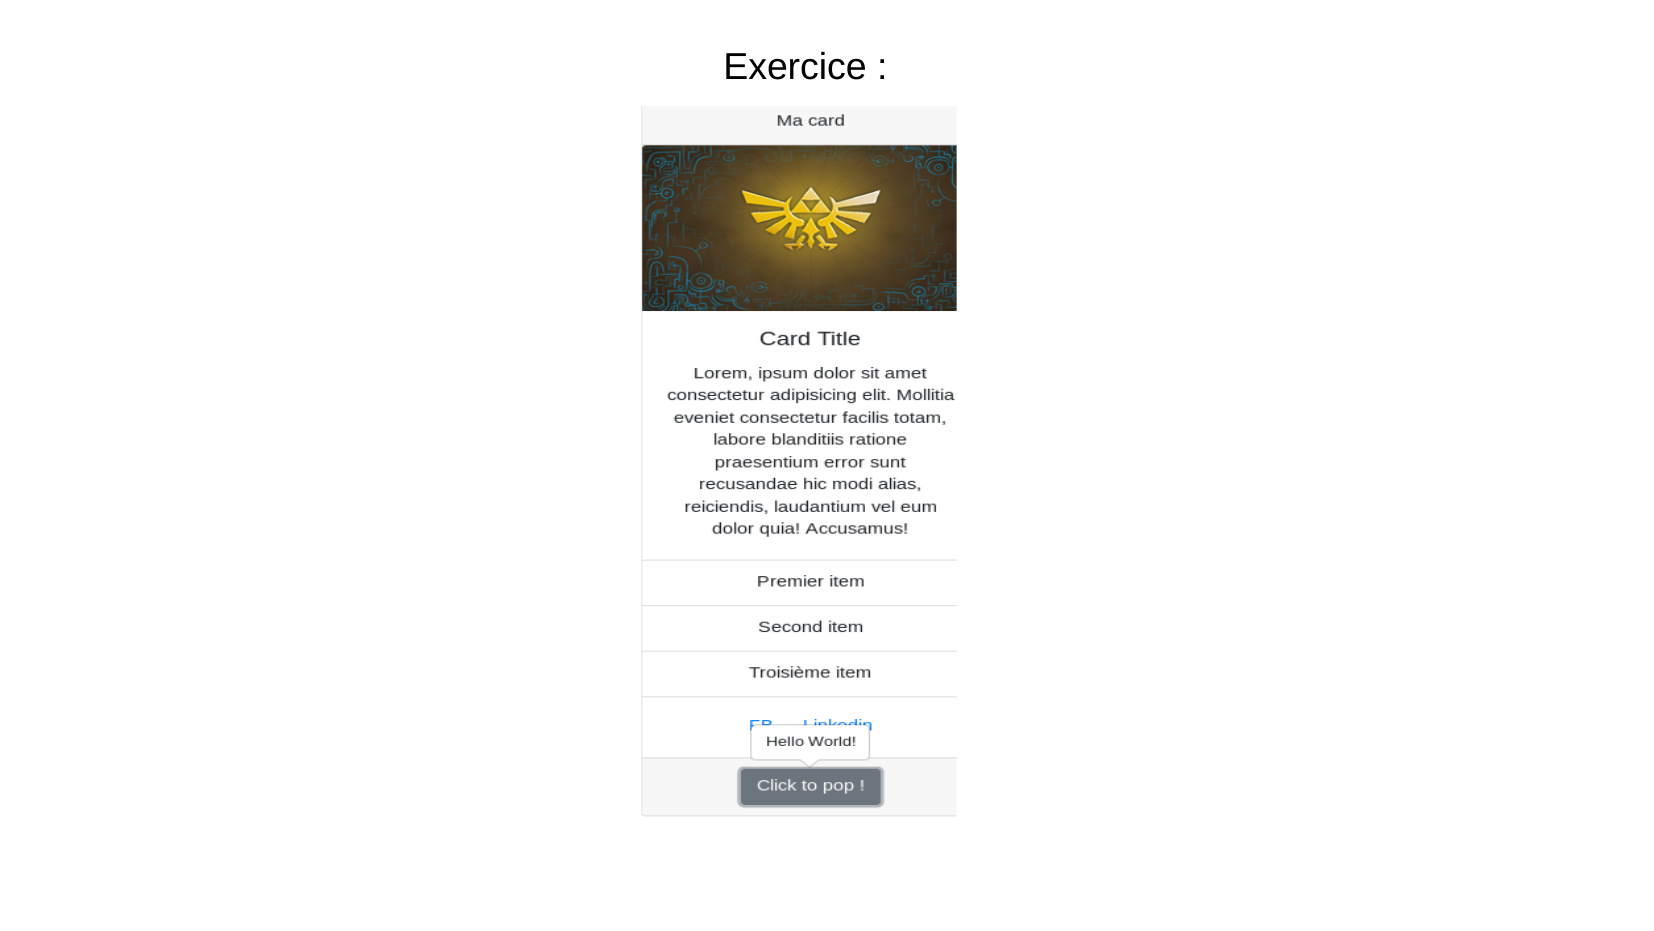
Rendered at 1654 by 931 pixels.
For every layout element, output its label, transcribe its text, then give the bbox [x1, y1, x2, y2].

text_box Exercice : [708, 37, 914, 95]
picture [641, 106, 957, 827]
